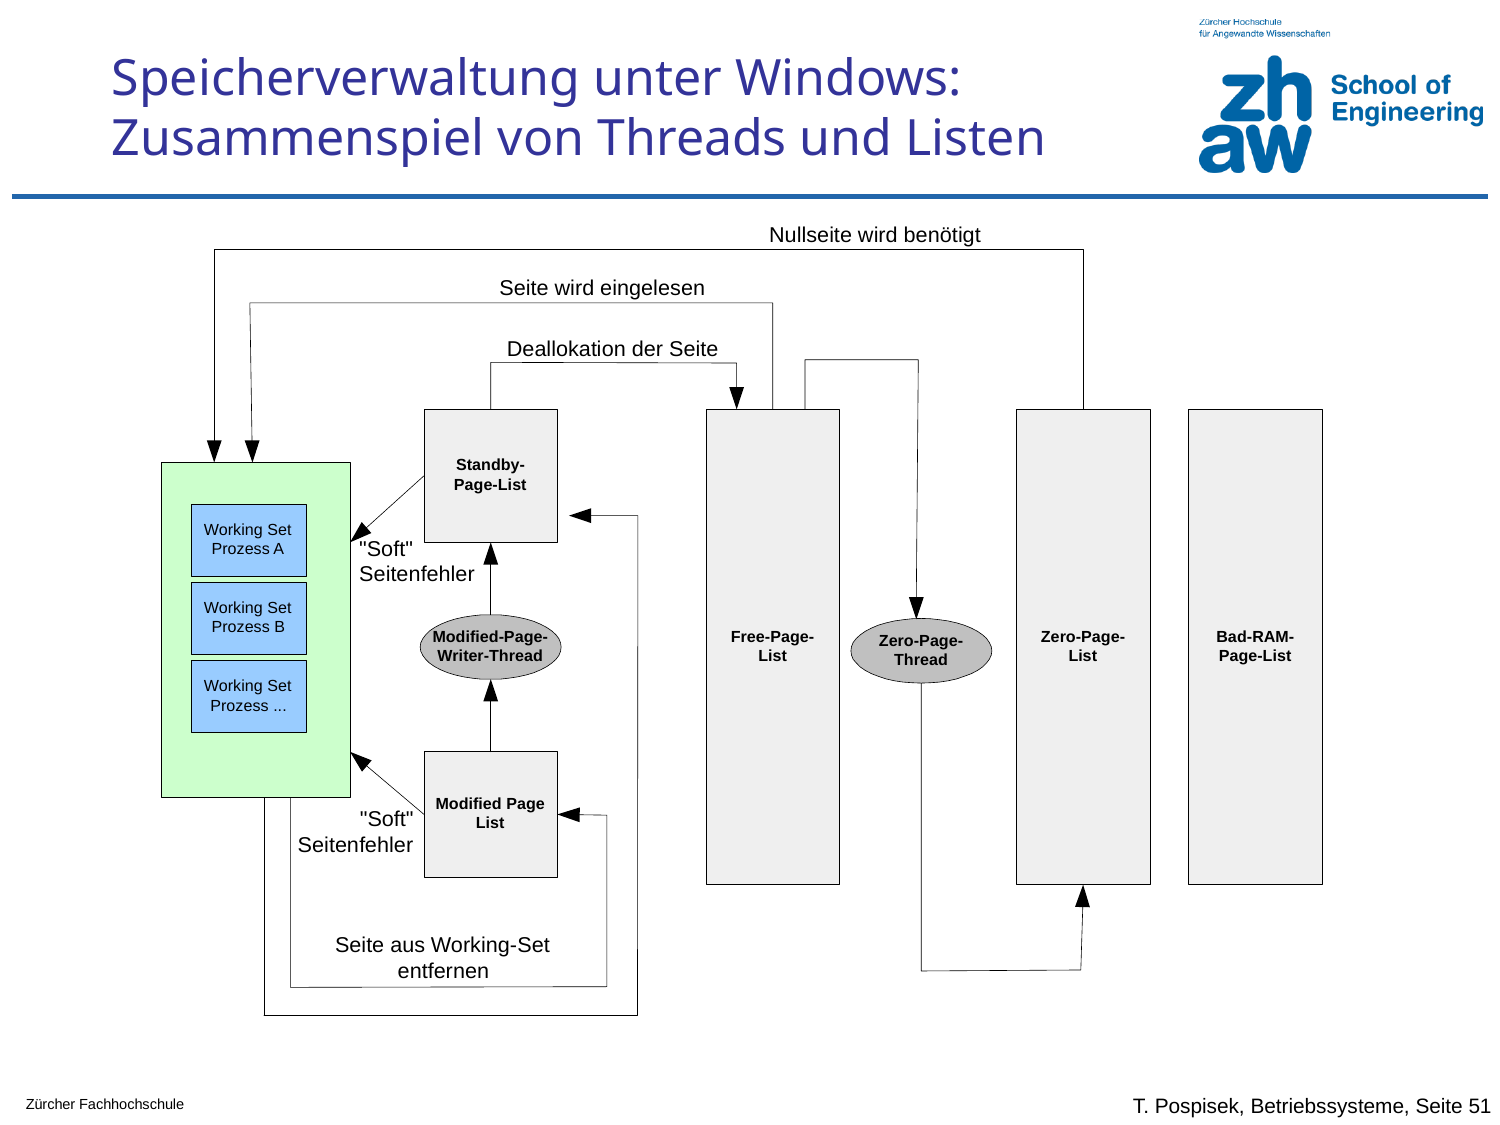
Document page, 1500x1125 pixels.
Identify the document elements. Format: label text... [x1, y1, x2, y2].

picture [1199, 19, 1483, 173]
title Speicherverwaltung unter Windows: Zusammenspiel von Threads und Listen [96, 60, 1375, 173]
picture [160, 222, 1338, 1107]
